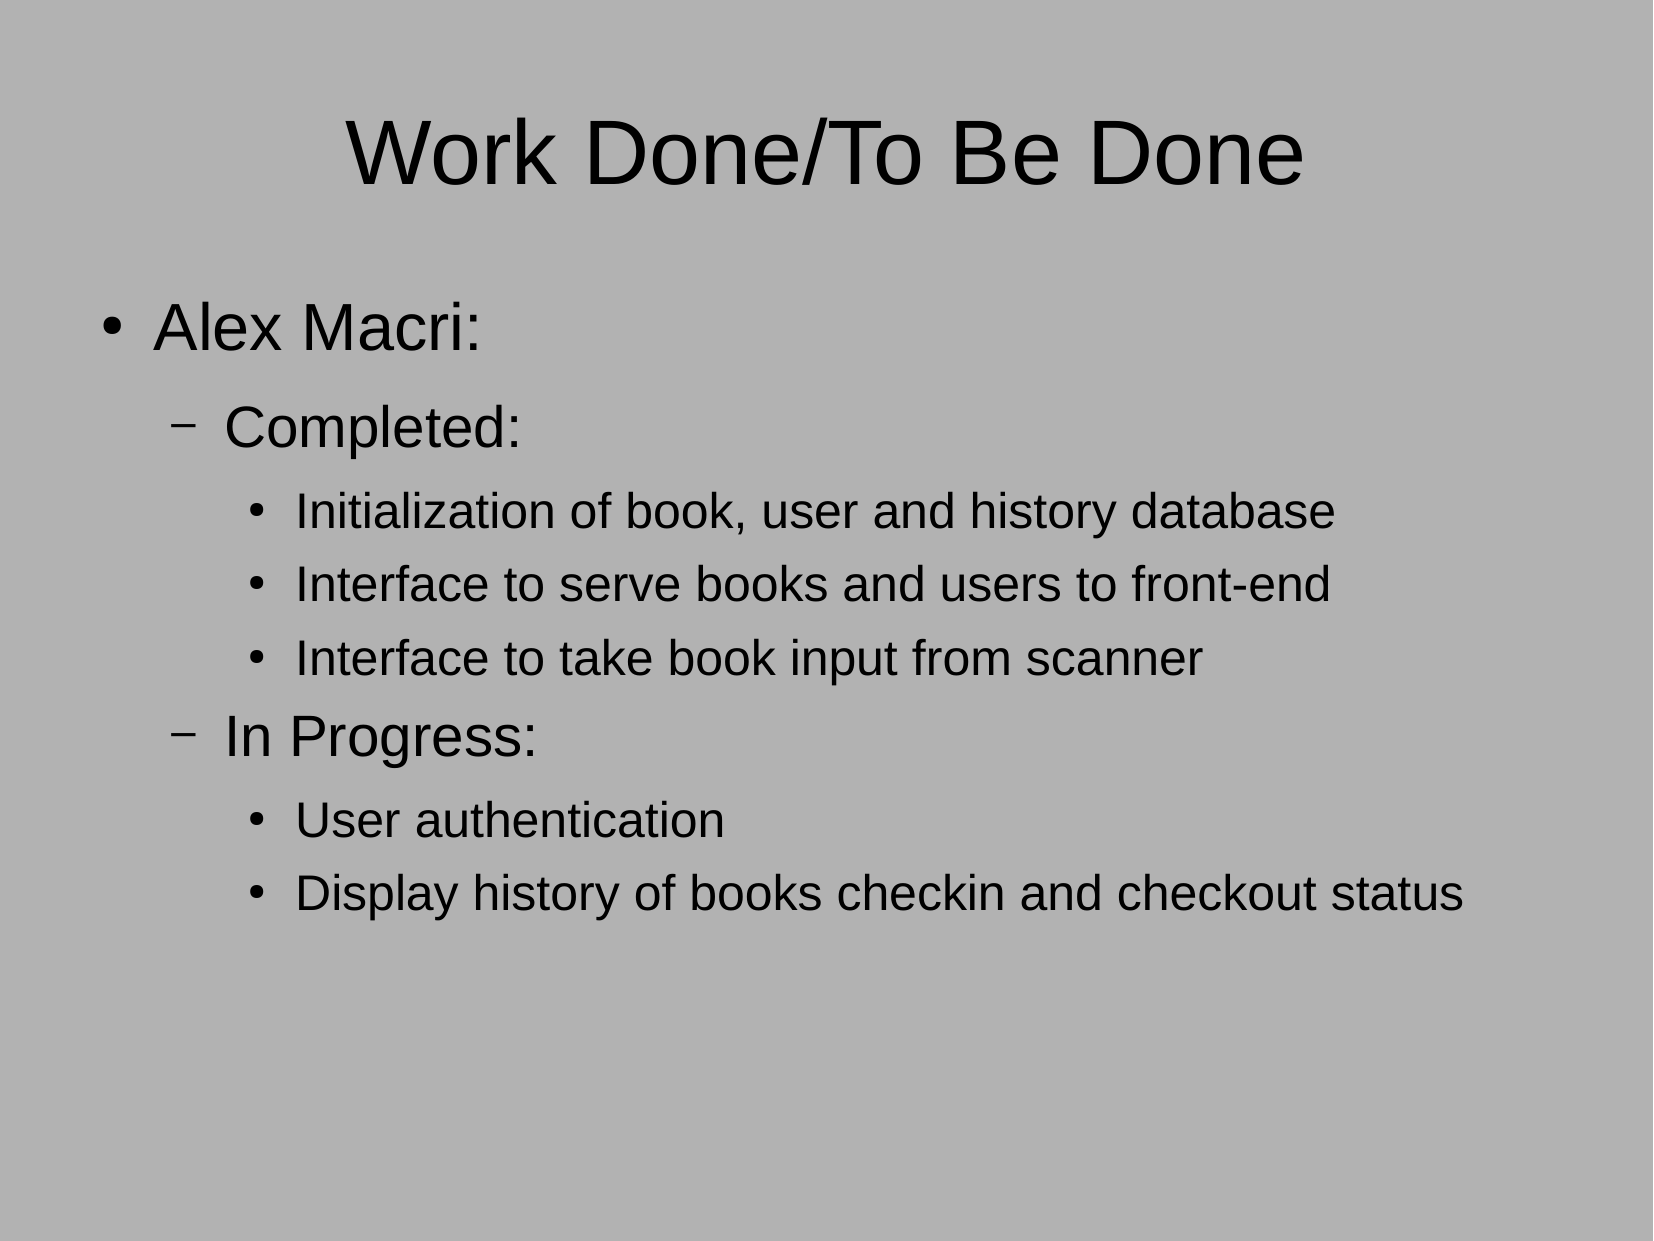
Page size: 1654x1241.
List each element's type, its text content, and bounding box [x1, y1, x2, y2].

list Alex Macri: Completed: Initialization of book, user and history database Interface to serve books and users to front-end Interface to take book input from scanner In Progress: User authentication Display history of books checkin and checkout status [82, 290, 1571, 1010]
title Work Done/To Be Done [82, 49, 1571, 257]
